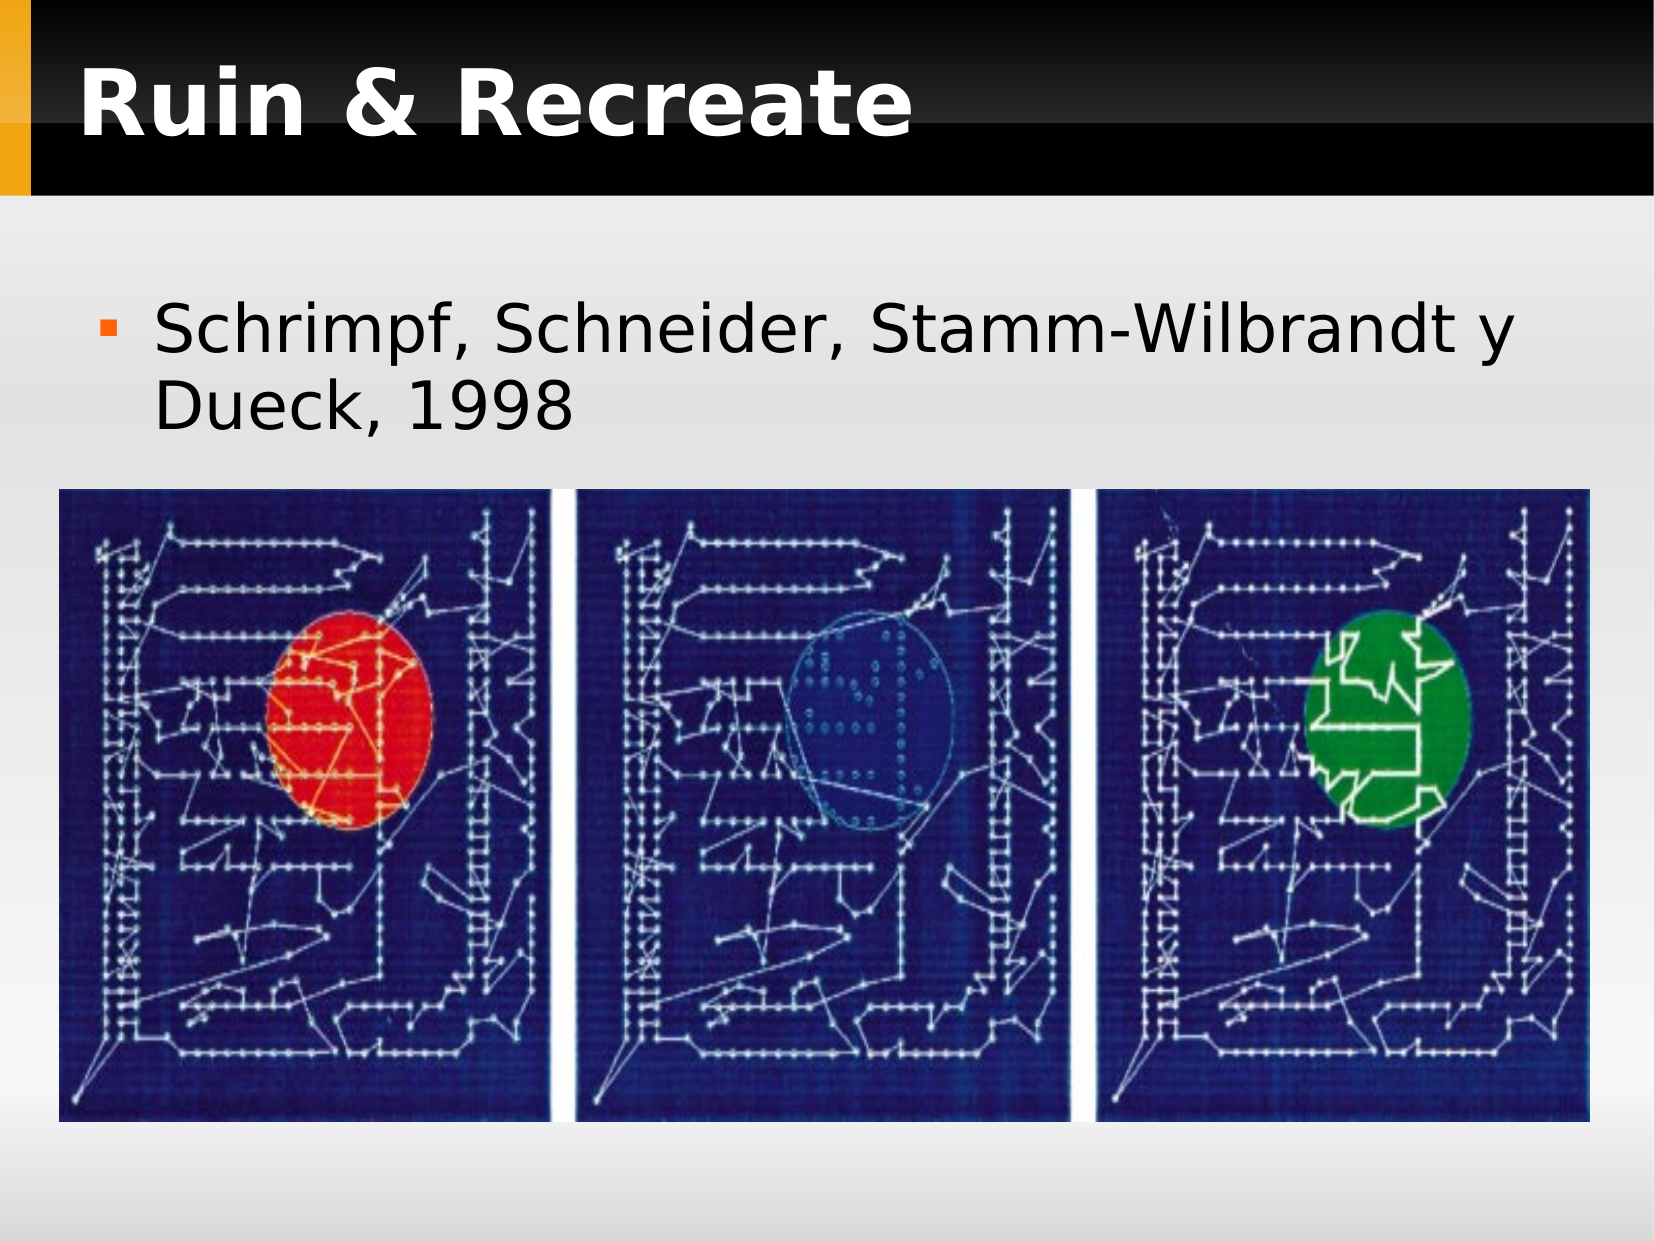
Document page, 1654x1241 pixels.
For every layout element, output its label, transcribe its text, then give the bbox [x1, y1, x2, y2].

list Schrimpf, Schneider, Stamm-Wilbrandt y Dueck, 1998 [82, 290, 1571, 489]
picture [0, 0, 1654, 1241]
title Ruin & Recreate [76, 7, 1565, 200]
